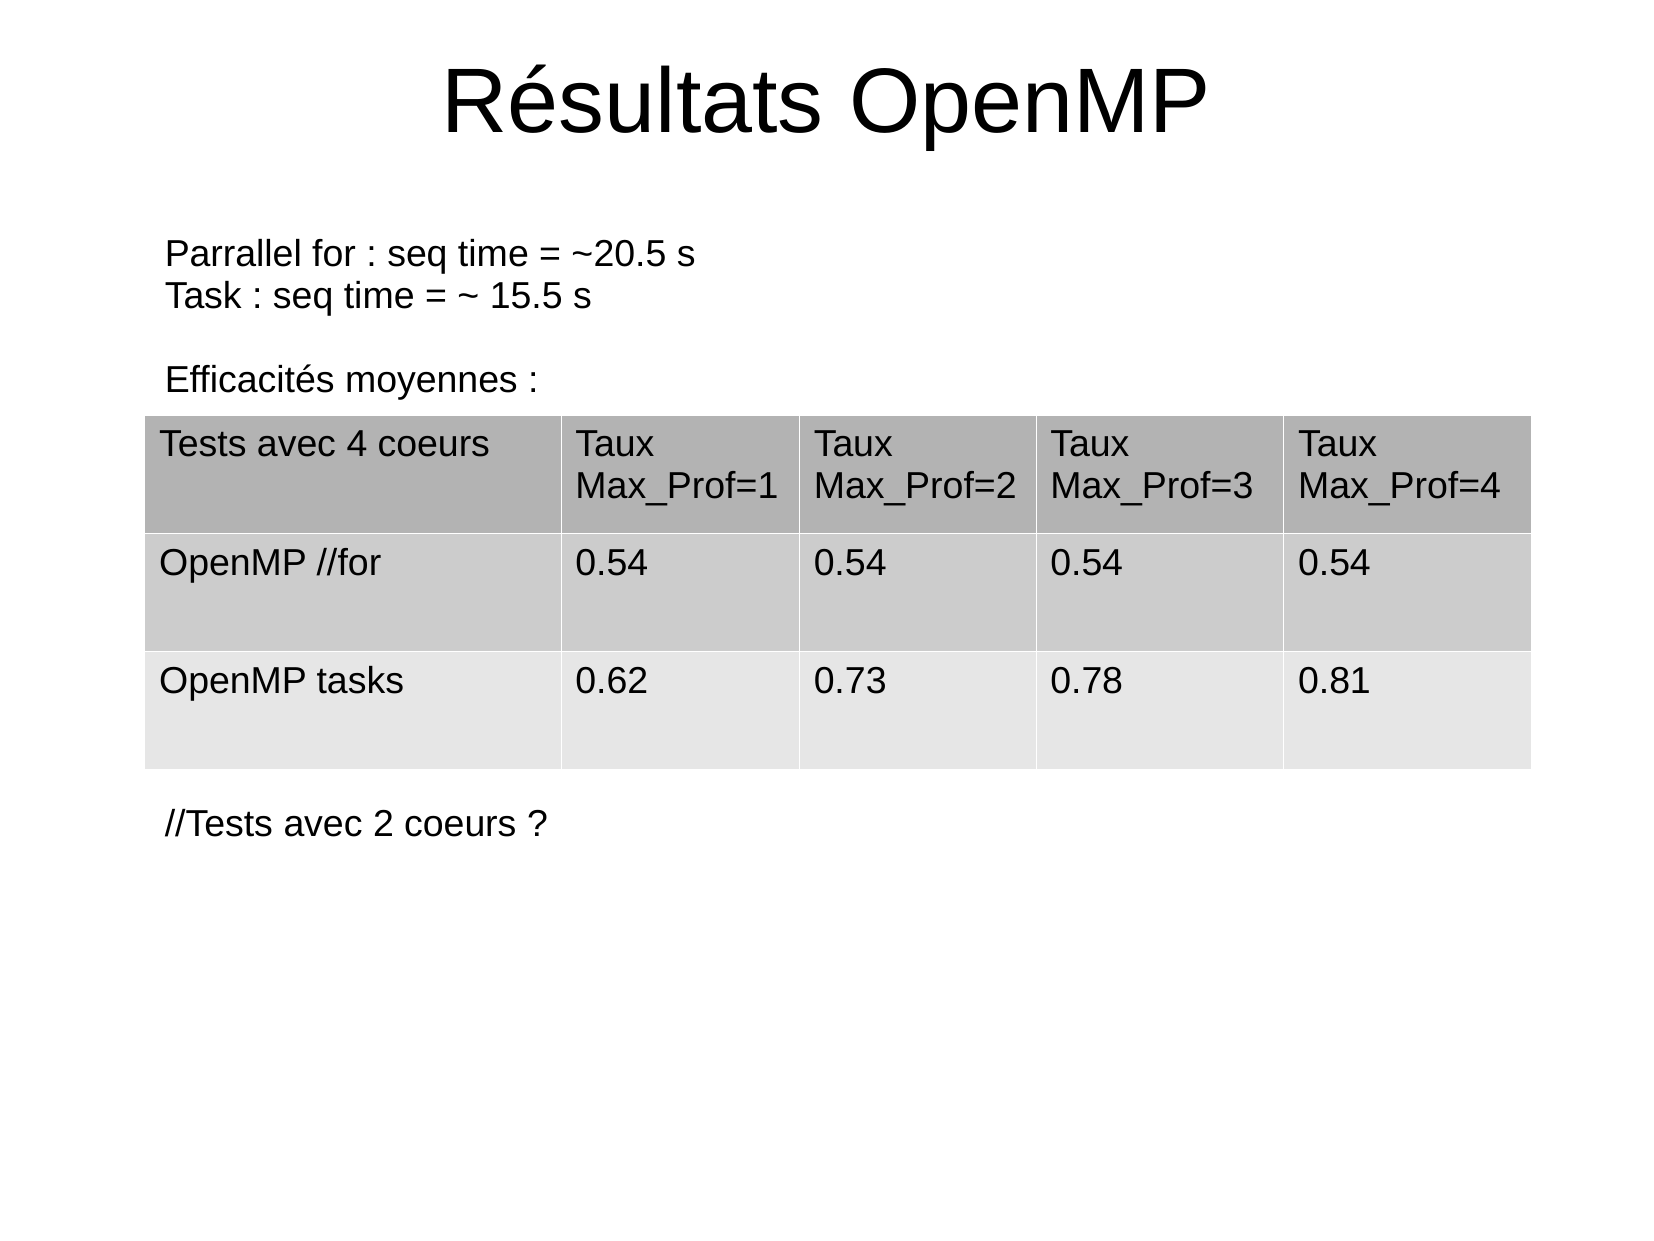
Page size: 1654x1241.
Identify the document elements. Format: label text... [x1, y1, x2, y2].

table_header Taux Max_Prof=3 [1037, 450, 1283, 533]
table_cell 0.54 [1284, 534, 1531, 651]
table_cell 0.54 [1037, 534, 1283, 651]
text_box Parrallel for : seq time = ~20.5 s Task : seq time = ~ 15.5 s Efficacités moyennes : [150, 225, 1516, 450]
text_box //Tests avec 2 coeurs ? [150, 795, 1531, 852]
table_header Tests avec 4 coeurs [145, 416, 561, 533]
table_header Taux Max_Prof=2 [800, 450, 1036, 533]
title Résultats OpenMP [82, 0, 1571, 205]
table_header Taux Max_Prof=4 [1284, 416, 1531, 533]
table_cell OpenMP tasks [145, 652, 561, 769]
table_cell OpenMP //for [145, 534, 561, 651]
table_header Taux Max_Prof=1 [562, 450, 799, 533]
table_cell 0.81 [1284, 652, 1531, 769]
table_cell 0.54 [562, 534, 799, 651]
table_cell 0.54 [800, 534, 1036, 651]
table_cell 0.73 [800, 652, 1036, 769]
table_cell 0.78 [1037, 652, 1283, 769]
table_cell 0.62 [562, 652, 799, 769]
